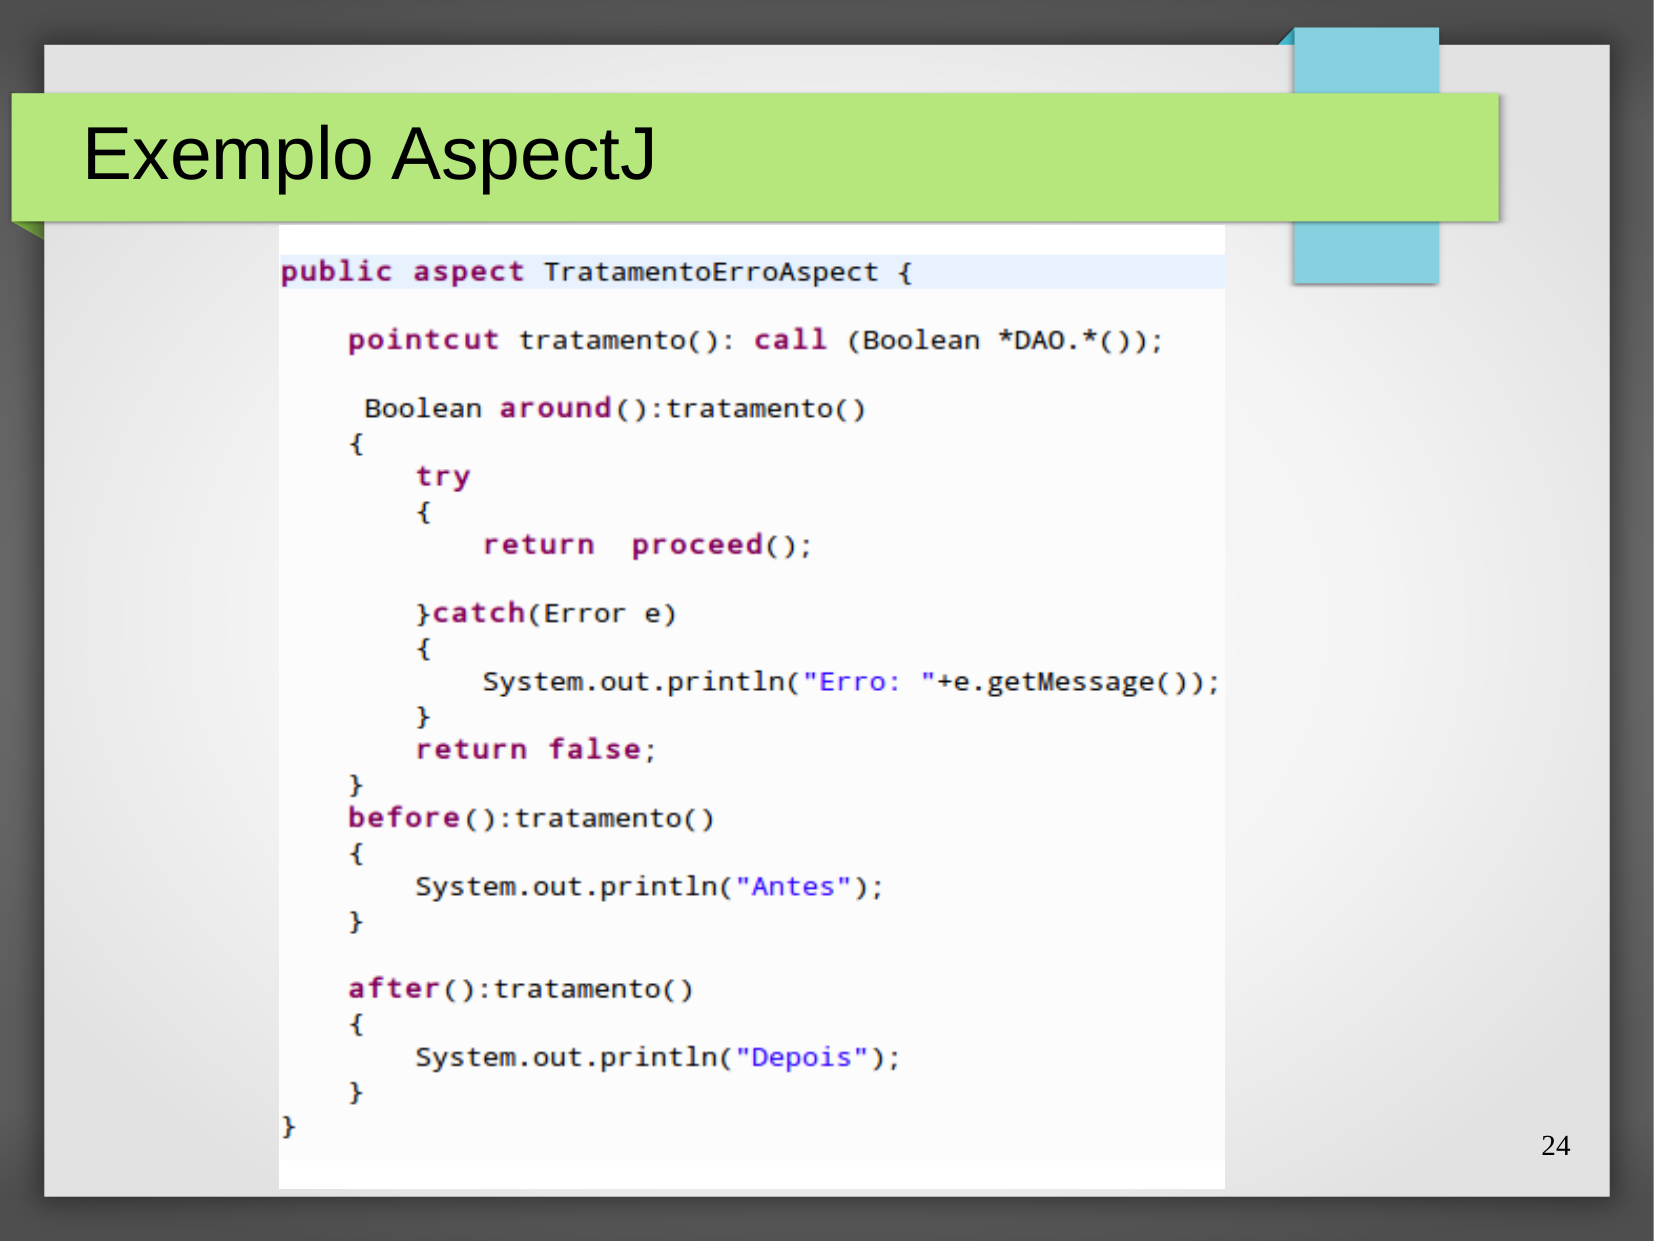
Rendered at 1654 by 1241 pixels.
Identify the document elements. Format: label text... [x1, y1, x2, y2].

title Exemplo AspectJ [82, 94, 1264, 213]
picture [0, 0, 1654, 1241]
